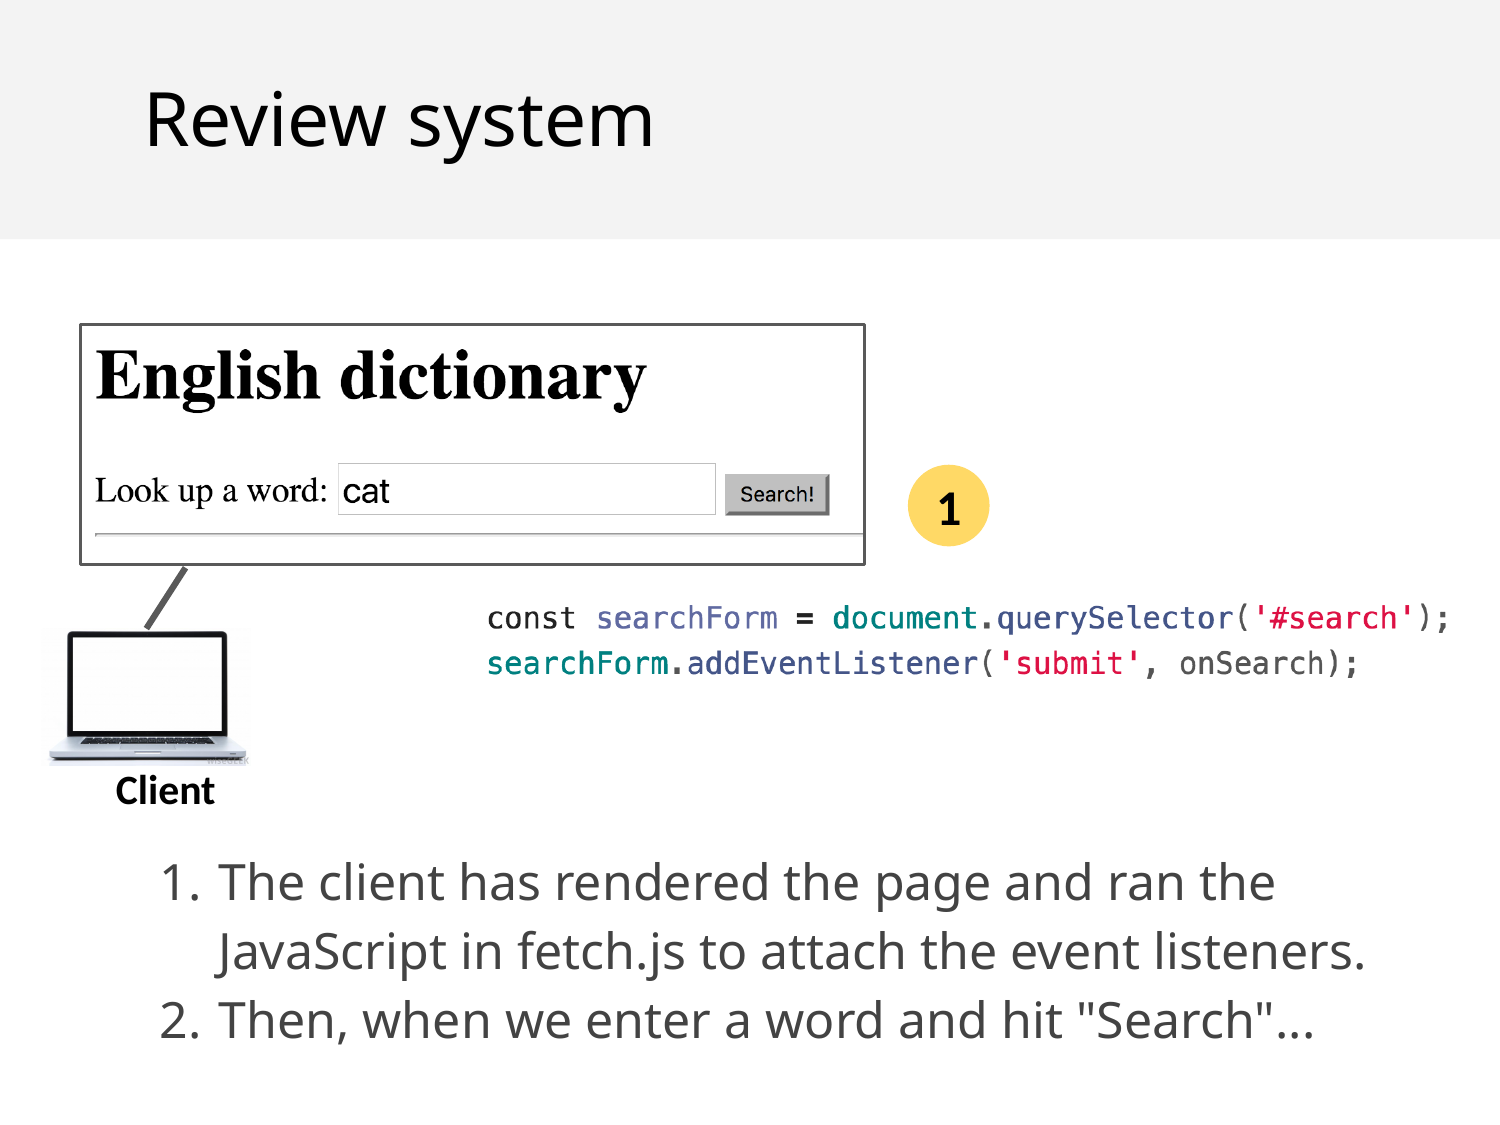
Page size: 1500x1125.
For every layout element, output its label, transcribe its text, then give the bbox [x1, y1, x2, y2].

picture [478, 591, 1464, 704]
list The client has rendered the page and ran the JavaScript in fetch.js to attach the event listeners. Then, when we enter a word and hit "Search"... [128, 826, 1449, 987]
text_box 1 [907, 464, 990, 547]
picture [41, 628, 251, 766]
title Review system [128, 56, 1372, 183]
text_box Client [43, 731, 289, 844]
picture [81, 325, 863, 563]
